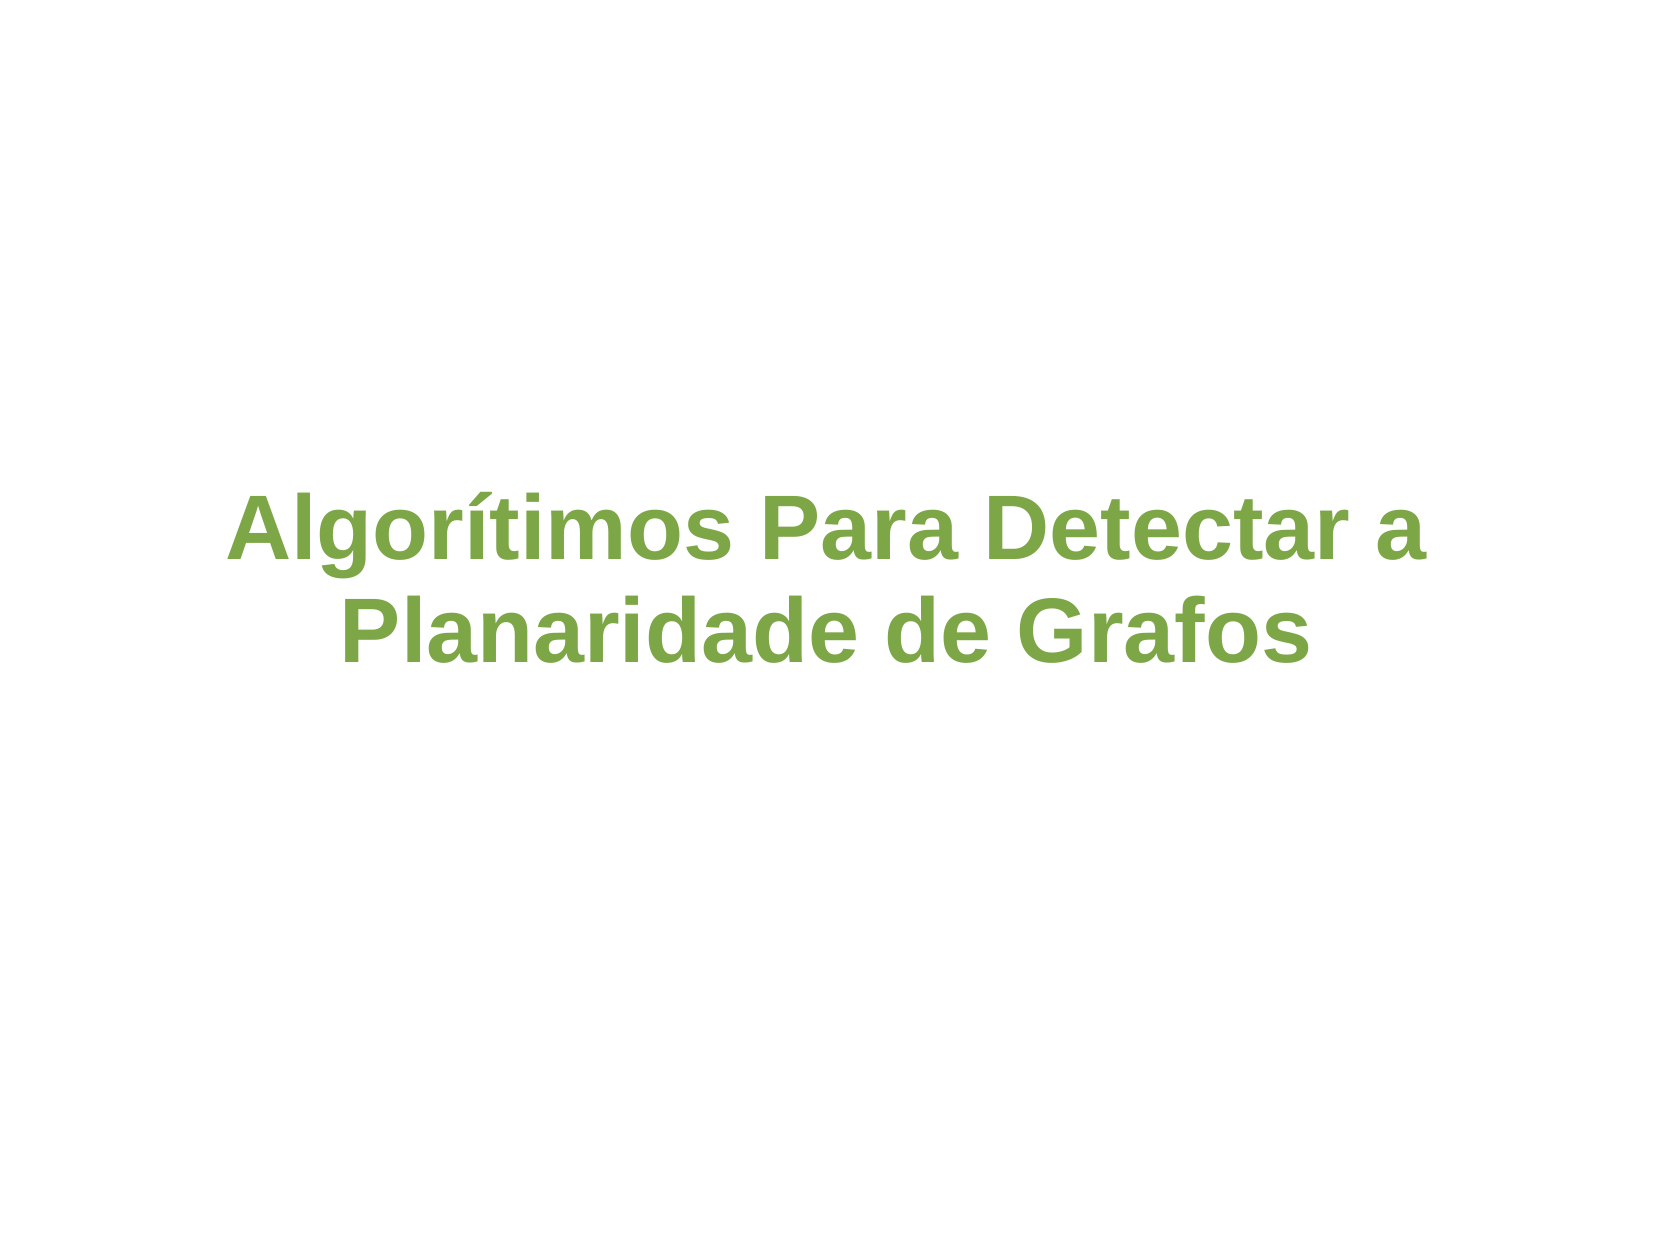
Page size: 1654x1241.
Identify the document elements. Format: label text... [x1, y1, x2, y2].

subtitle Algorítimos Para Detectar a Planaridade de Grafos [82, 56, 1571, 1102]
